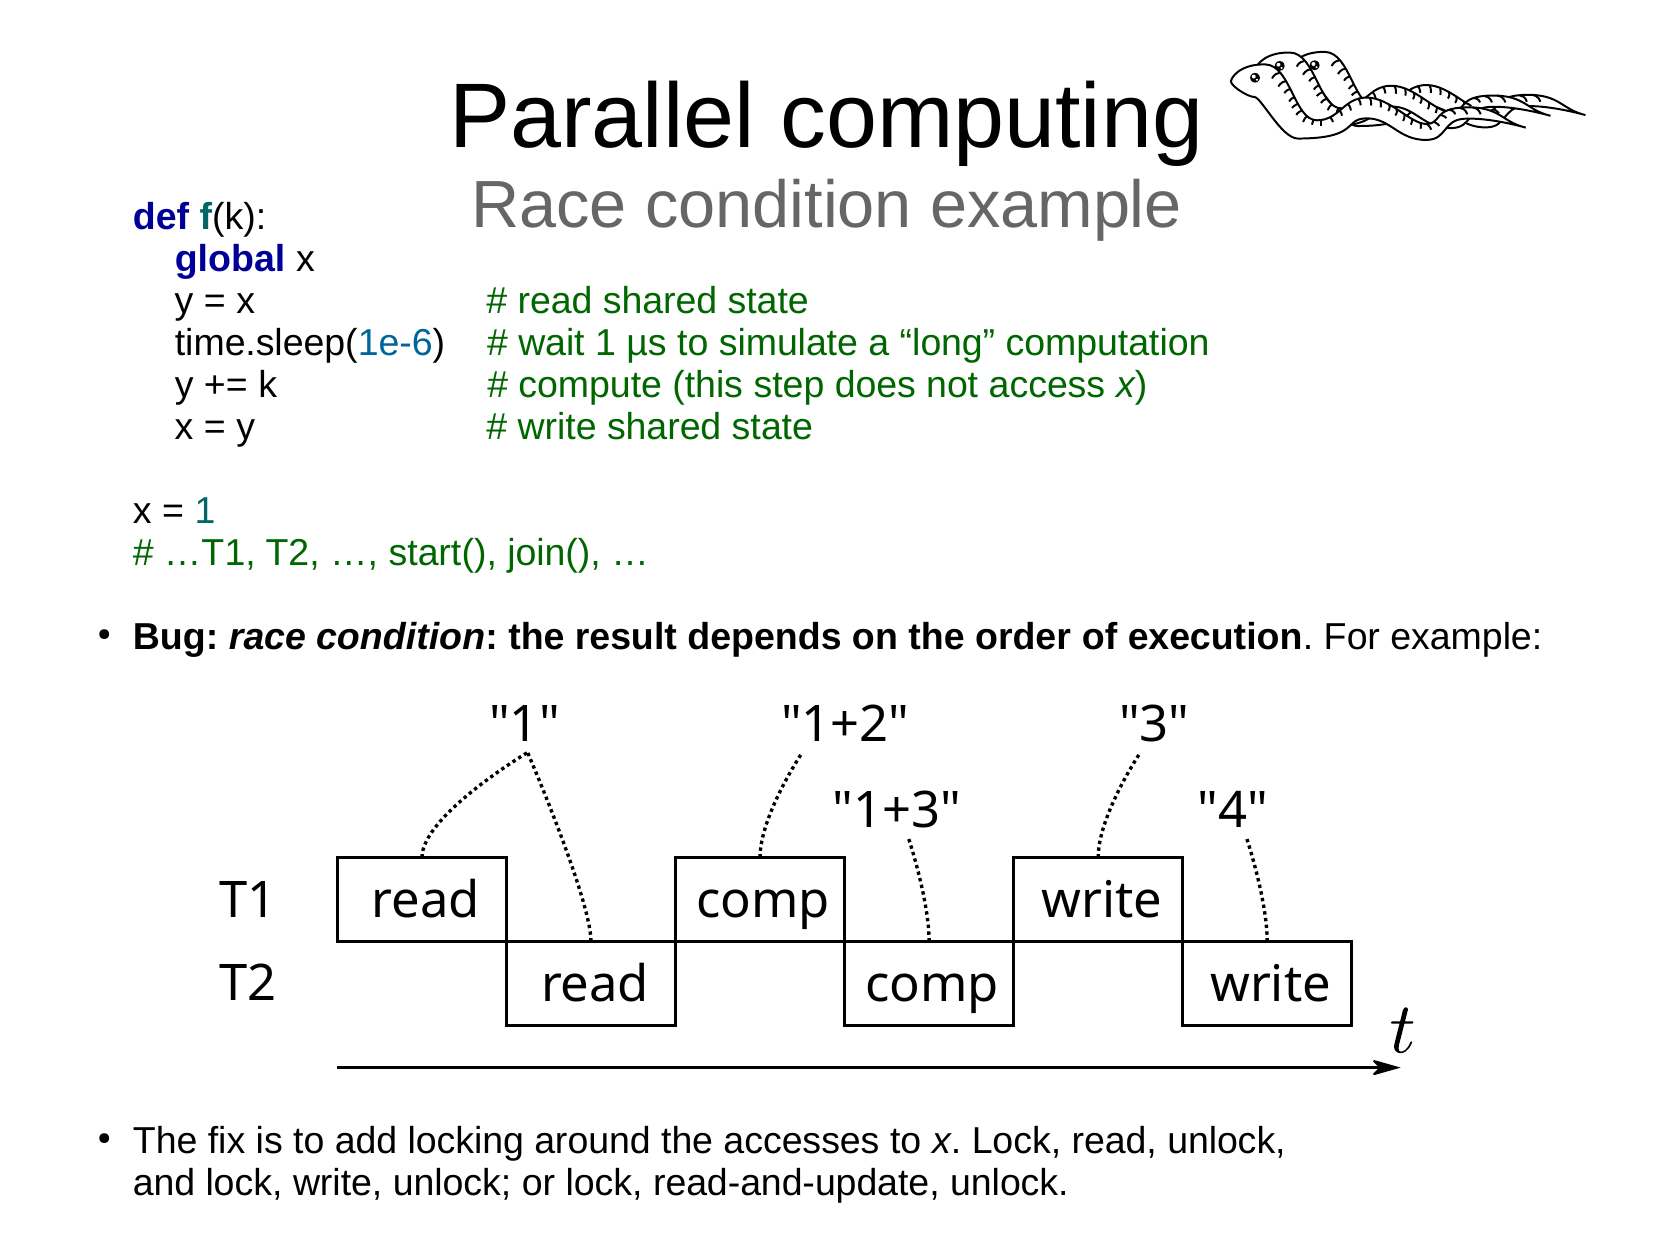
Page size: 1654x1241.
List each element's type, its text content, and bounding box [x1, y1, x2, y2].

text_box def f(k): global x y = x # read shared state time.sleep(1e-6) # wait 1 µs to simulate a “long” computation y += k # compute (this step does not access x) x = y # write shared state x = 1 # …T1, T2, …, start(), join(), … Bug: race condition: the result depends on the order of execution. For example: The fix is to add locking around the accesses to x. Lock, read, unlock, and lock, write, unlock; or lock, read-and-update, unlock. [82, 146, 1561, 1211]
picture [214, 702, 1415, 1078]
title Parallel computing Race condition example [82, 49, 1571, 257]
picture [1230, 50, 1586, 141]
